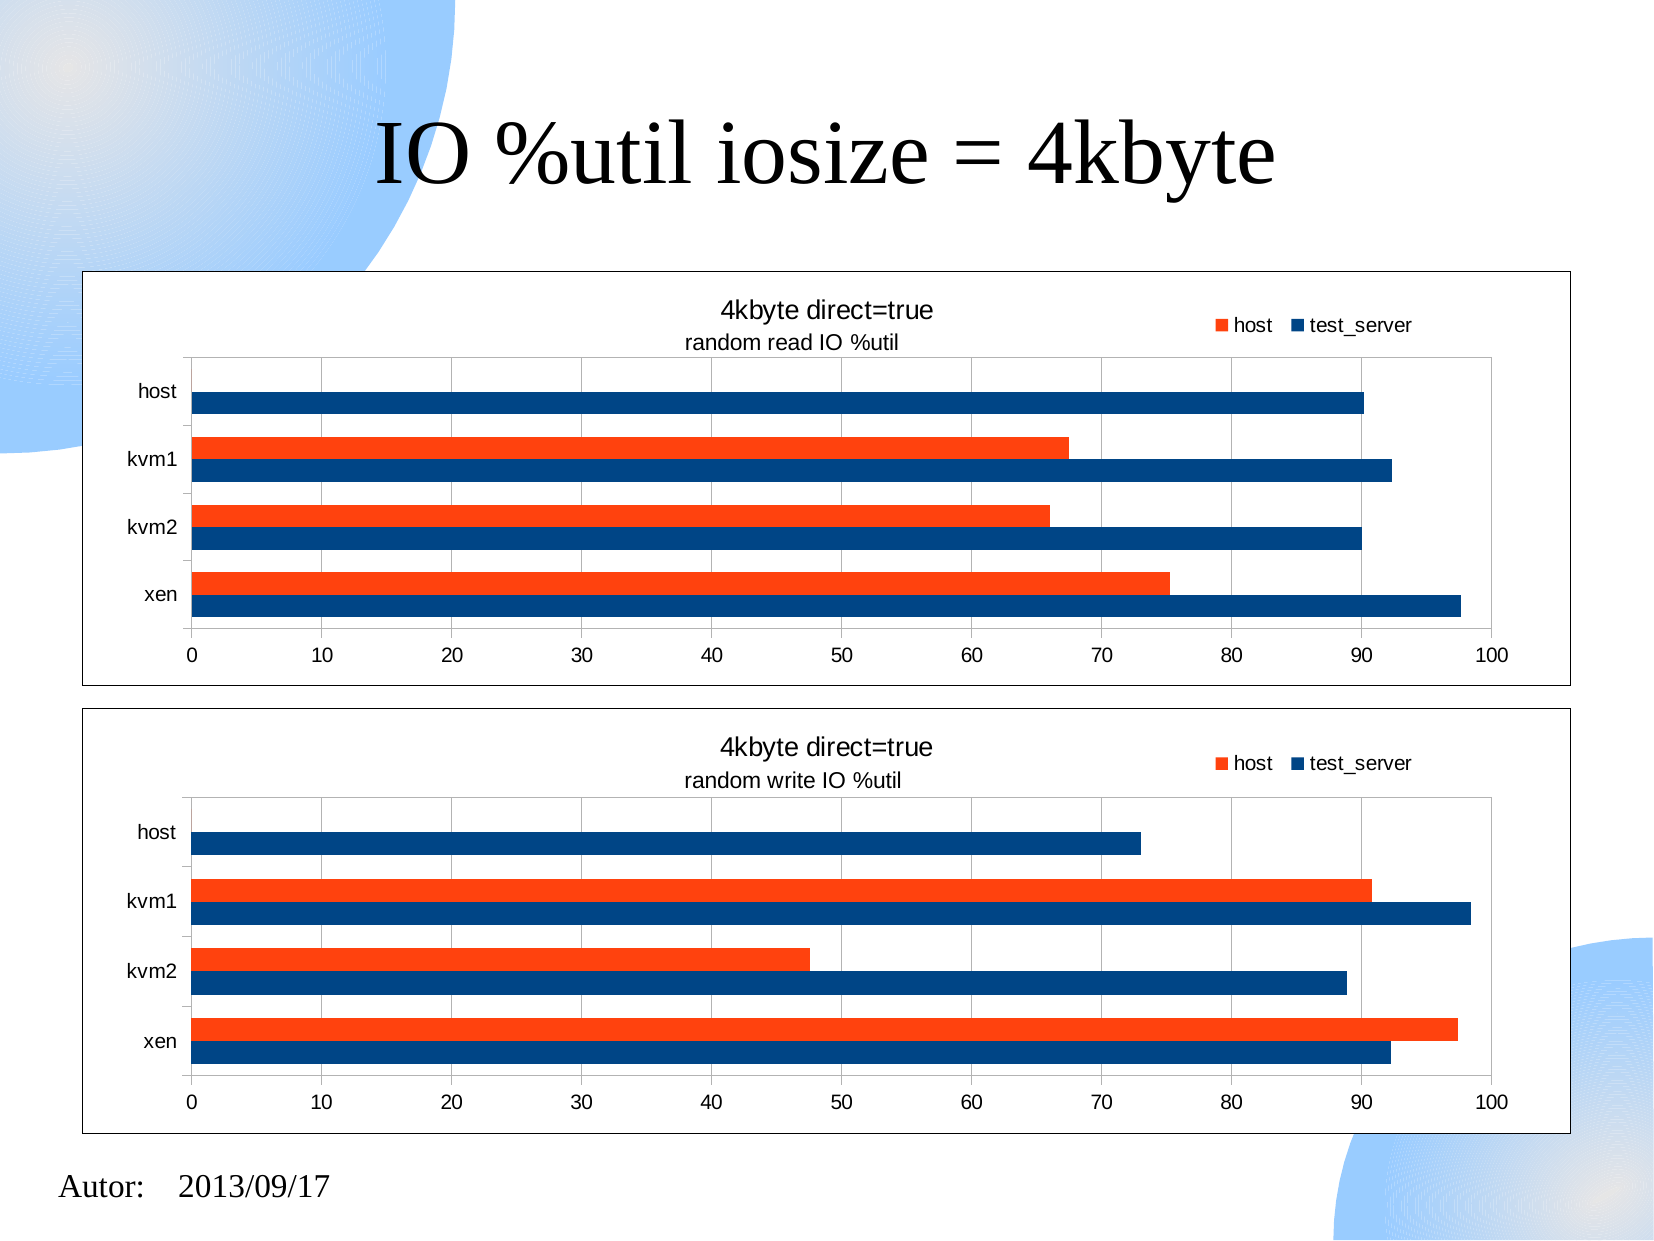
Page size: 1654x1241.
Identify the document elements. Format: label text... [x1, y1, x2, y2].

chart [82, 708, 1571, 1134]
title IO %util iosize = 4kbyte [82, 49, 1571, 257]
chart [82, 271, 1571, 686]
